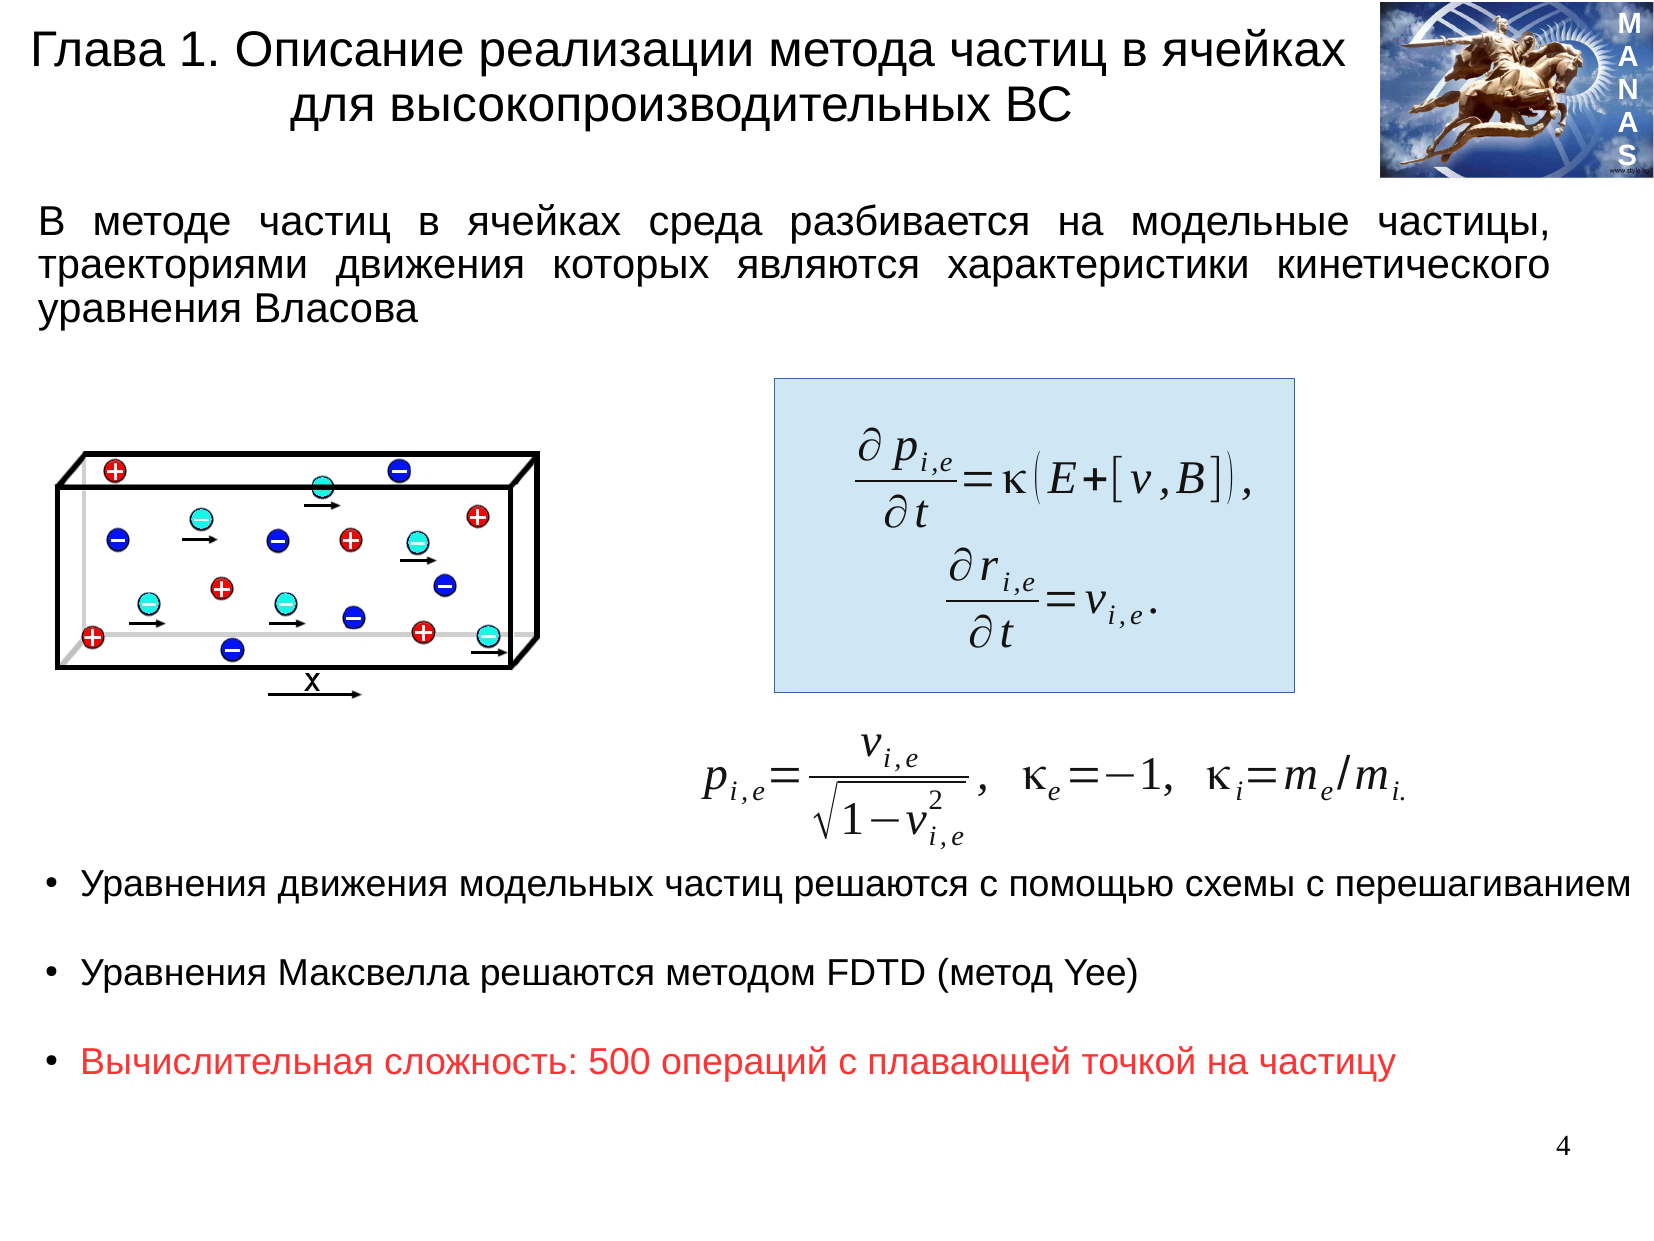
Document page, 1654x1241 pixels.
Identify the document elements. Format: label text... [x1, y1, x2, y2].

picture [52, 449, 541, 701]
text_box Уравнения движения модельных частиц решаются с помощью схемы с перешагиванием Уравнения Максвелла решаются методом FDTD (метод Yee) Вычислительная сложность: 500 операций с плавающей точкой на частицу [30, 855, 1647, 1091]
text_box М A N A S [1602, 0, 1654, 189]
list В методе частиц в ячейках среда разбивается на модельные частицы, траекториями движения которых являются характеристики кинетического уравнения Власова [37, 201, 1552, 503]
picture [1380, 2, 1602, 181]
title Глава 1. Описание реализации метода частиц в ячейках для высокопроизводительных ВС [5, 2, 1371, 151]
chart [687, 418, 1418, 851]
